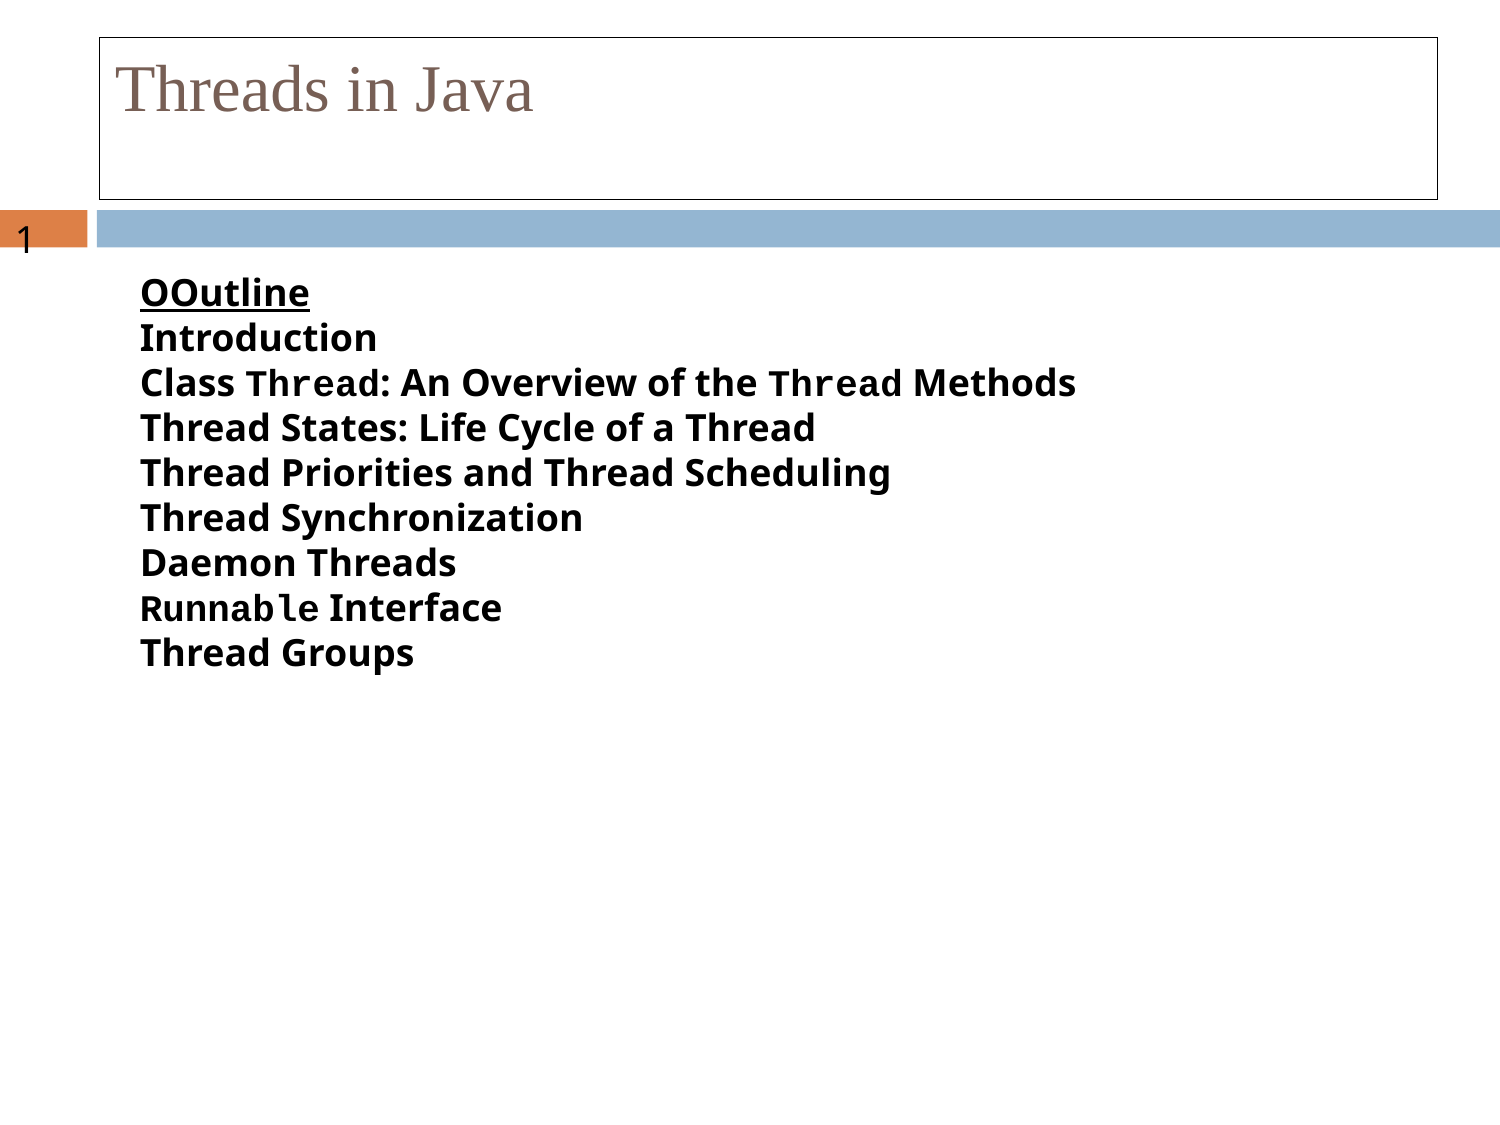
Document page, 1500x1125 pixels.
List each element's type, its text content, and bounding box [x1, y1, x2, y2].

slide_number <number> [0, 208, 88, 249]
title Threads in Java [99, 37, 1438, 200]
text_box OOutline Introduction Class Thread: An Overview of the Thread Methods Thread States: Life Cycle of a Thread Thread Priorities and Thread Scheduling Thread Synchronization Daemon Threads Runnable Interface Thread Groups [125, 261, 1375, 682]
